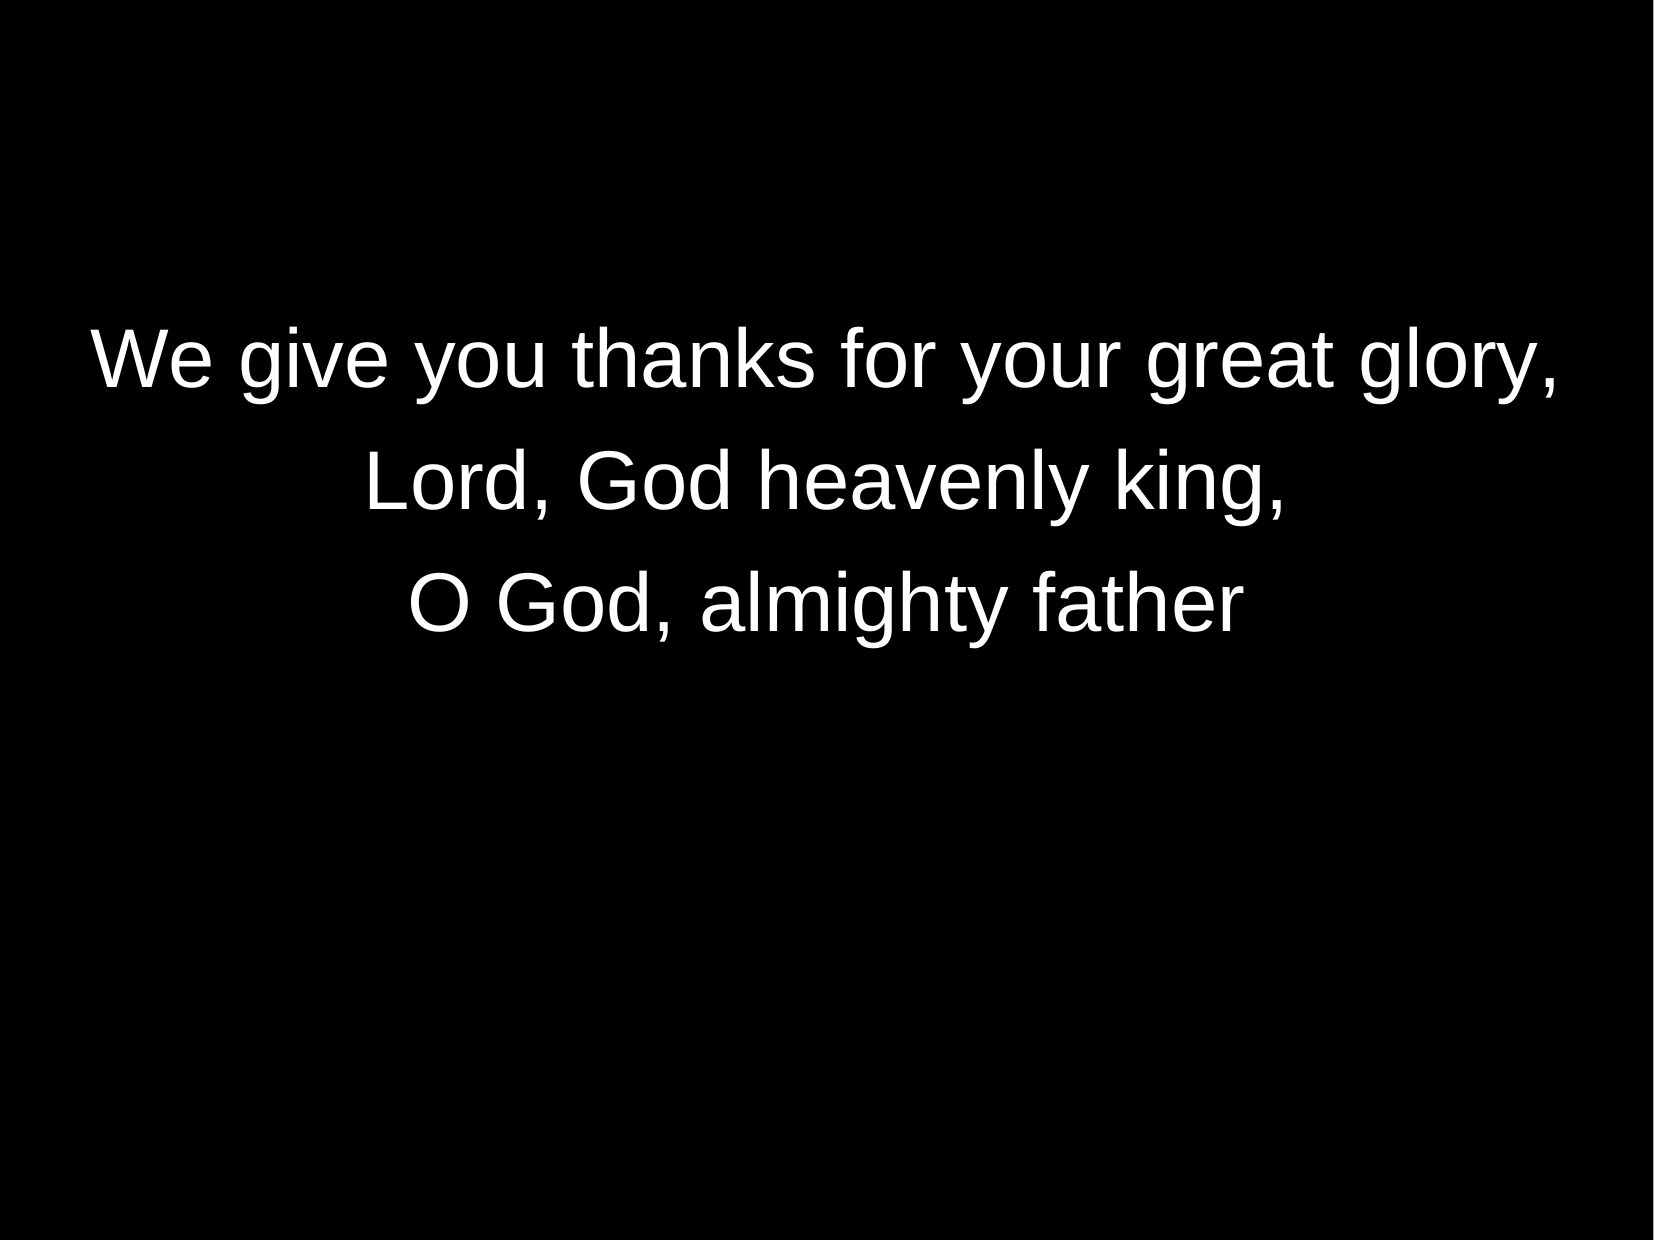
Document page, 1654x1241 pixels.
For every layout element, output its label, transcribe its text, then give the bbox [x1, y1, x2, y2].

list We give you thanks for your great glory, Lord, God heavenly king, O God, almighty father [0, 307, 1654, 1241]
